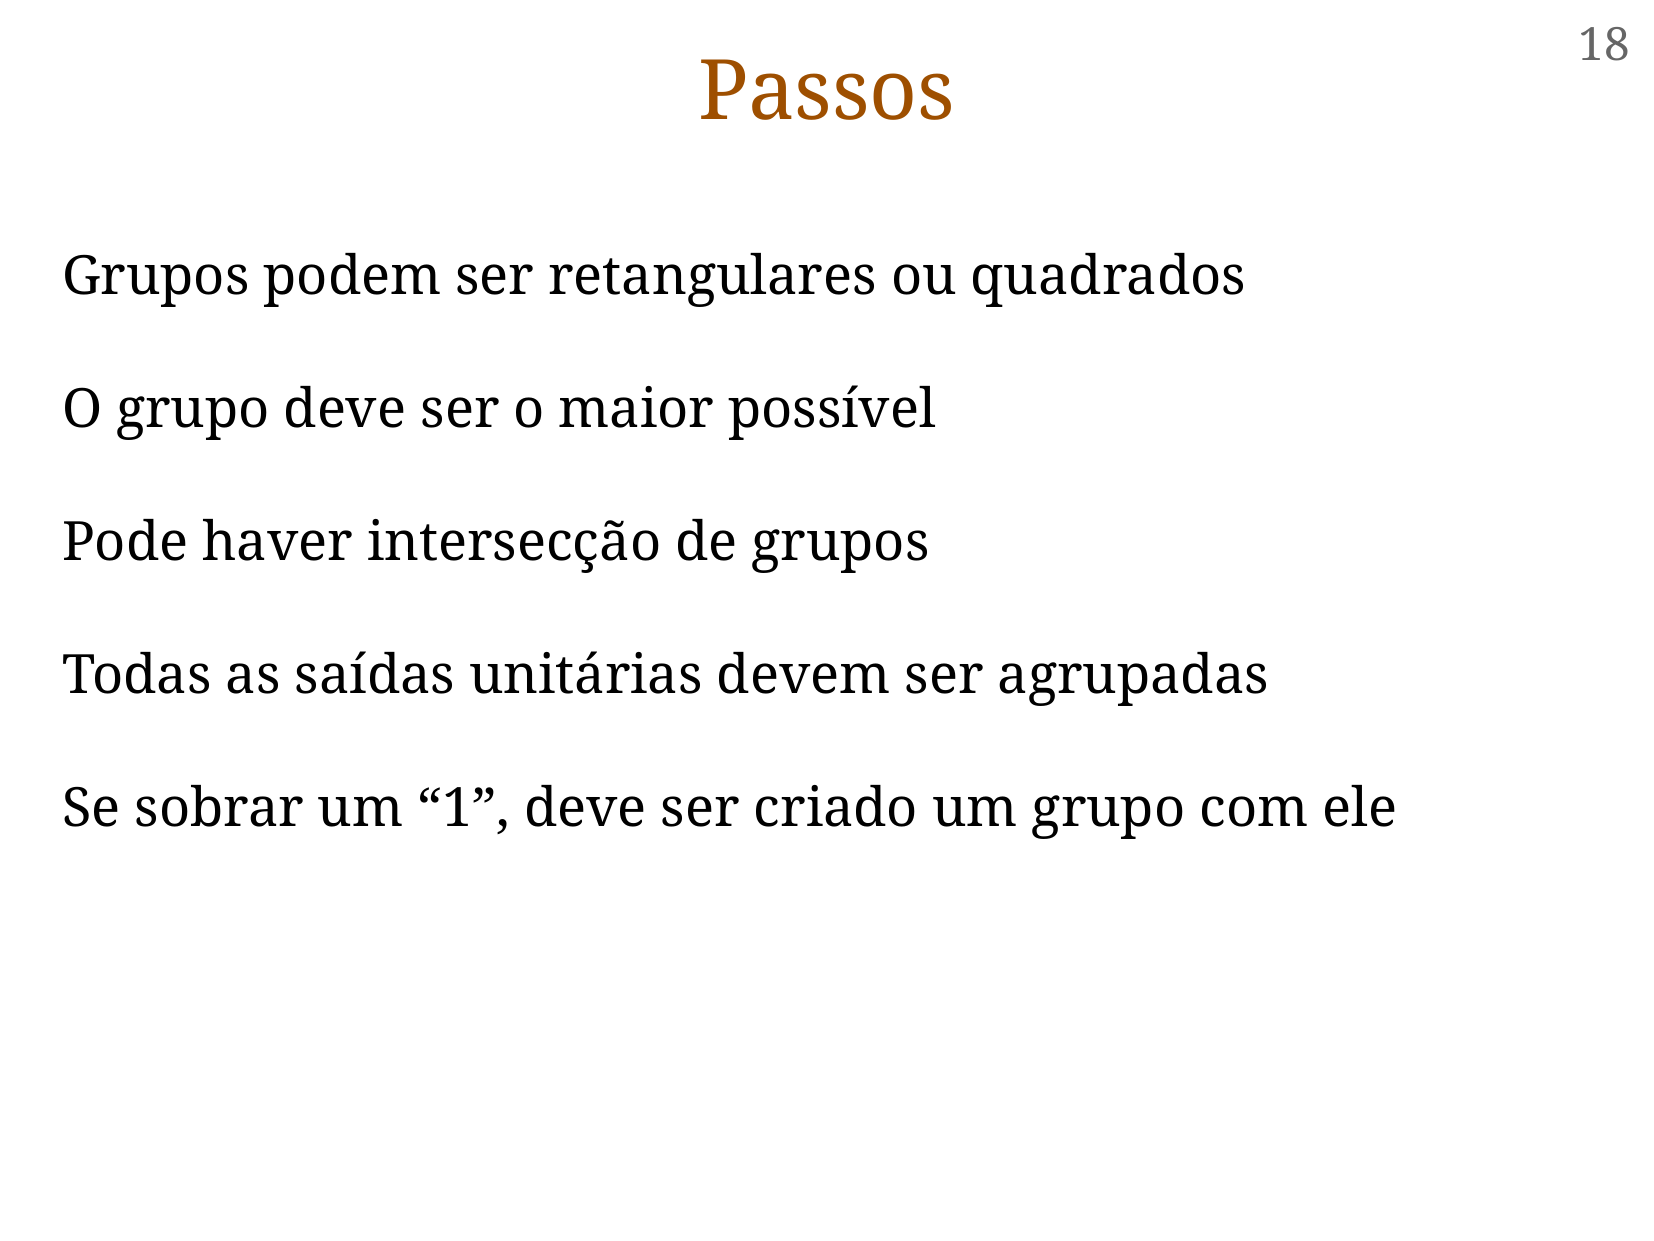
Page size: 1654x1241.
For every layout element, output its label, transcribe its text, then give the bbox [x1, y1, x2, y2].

list Grupos podem ser retangulares ou quadrados O grupo deve ser o maior possível Pode haver intersecção de grupos Todas as saídas unitárias devem ser agrupadas Se sobrar um “1”, deve ser criado um grupo com ele [59, 236, 1595, 1211]
title Passos [59, 29, 1595, 148]
